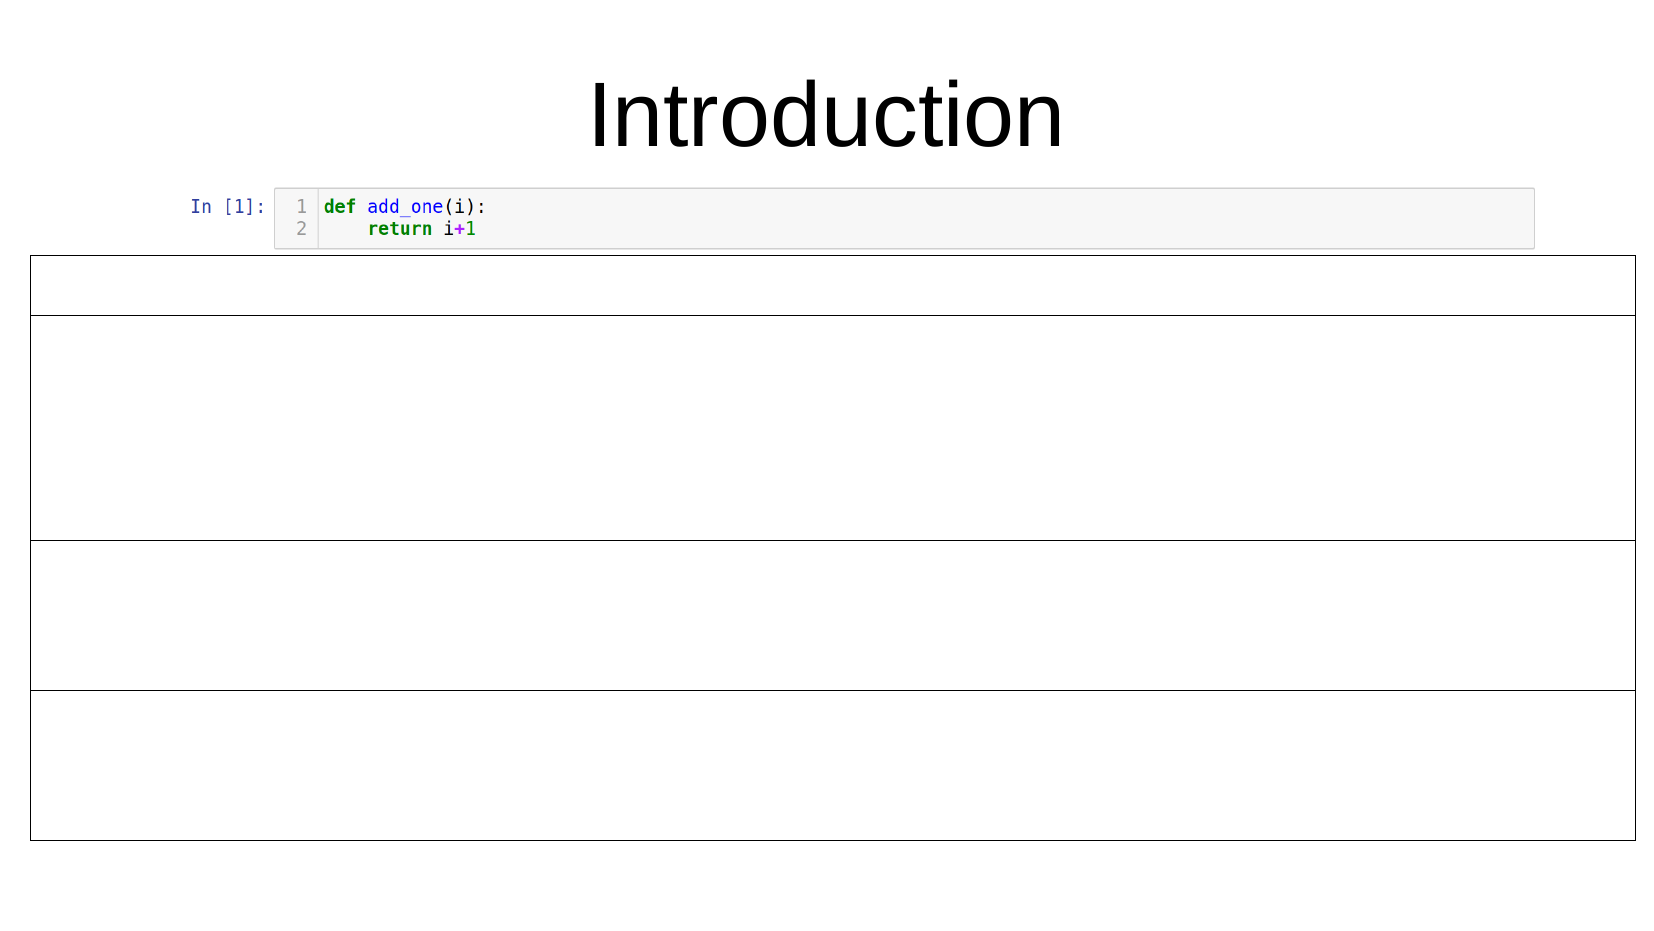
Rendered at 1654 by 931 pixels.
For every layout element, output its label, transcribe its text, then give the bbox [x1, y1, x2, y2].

text_box [30, 255, 1636, 841]
title Introduction [82, 37, 1571, 193]
picture [178, 841, 1546, 849]
picture [178, 193, 1546, 255]
